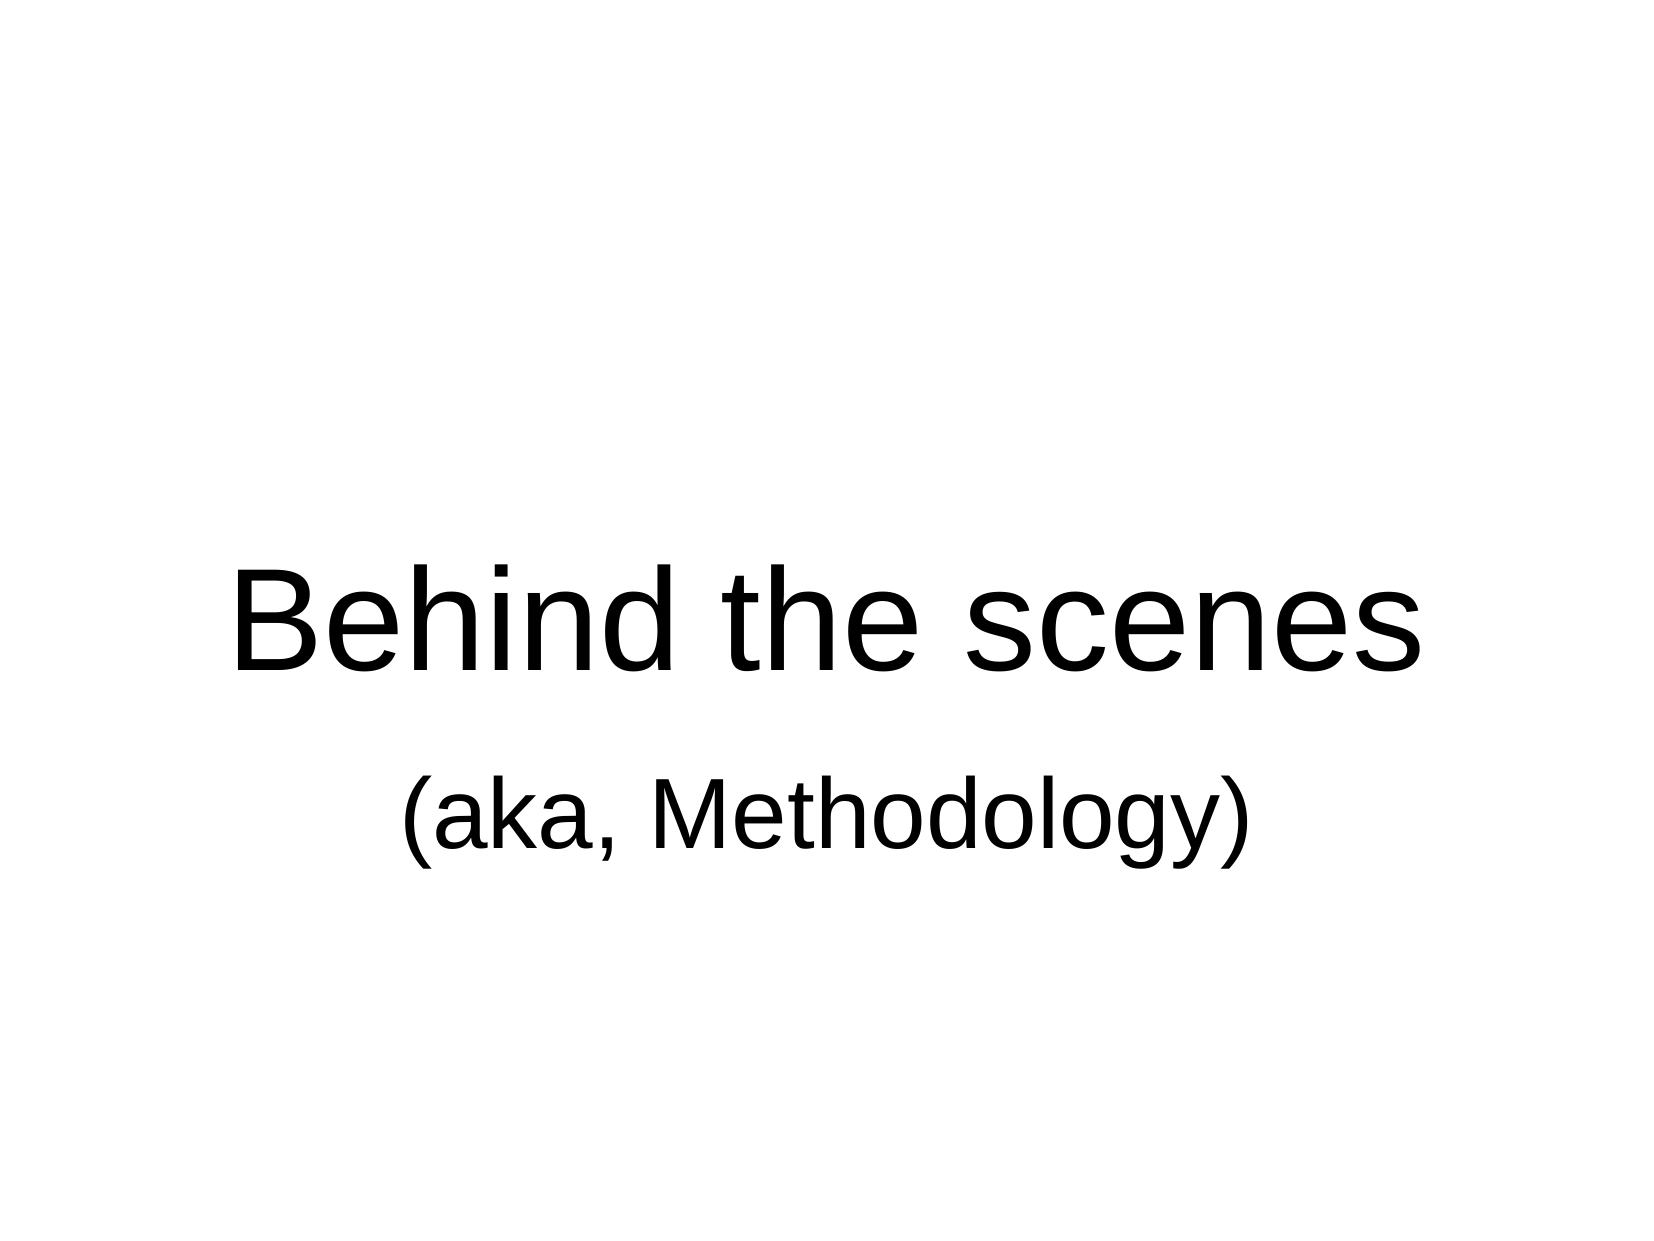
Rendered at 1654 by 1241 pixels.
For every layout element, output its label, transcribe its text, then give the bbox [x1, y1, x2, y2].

text_box Behind the scenes (aka, Methodology) [0, 449, 1653, 796]
